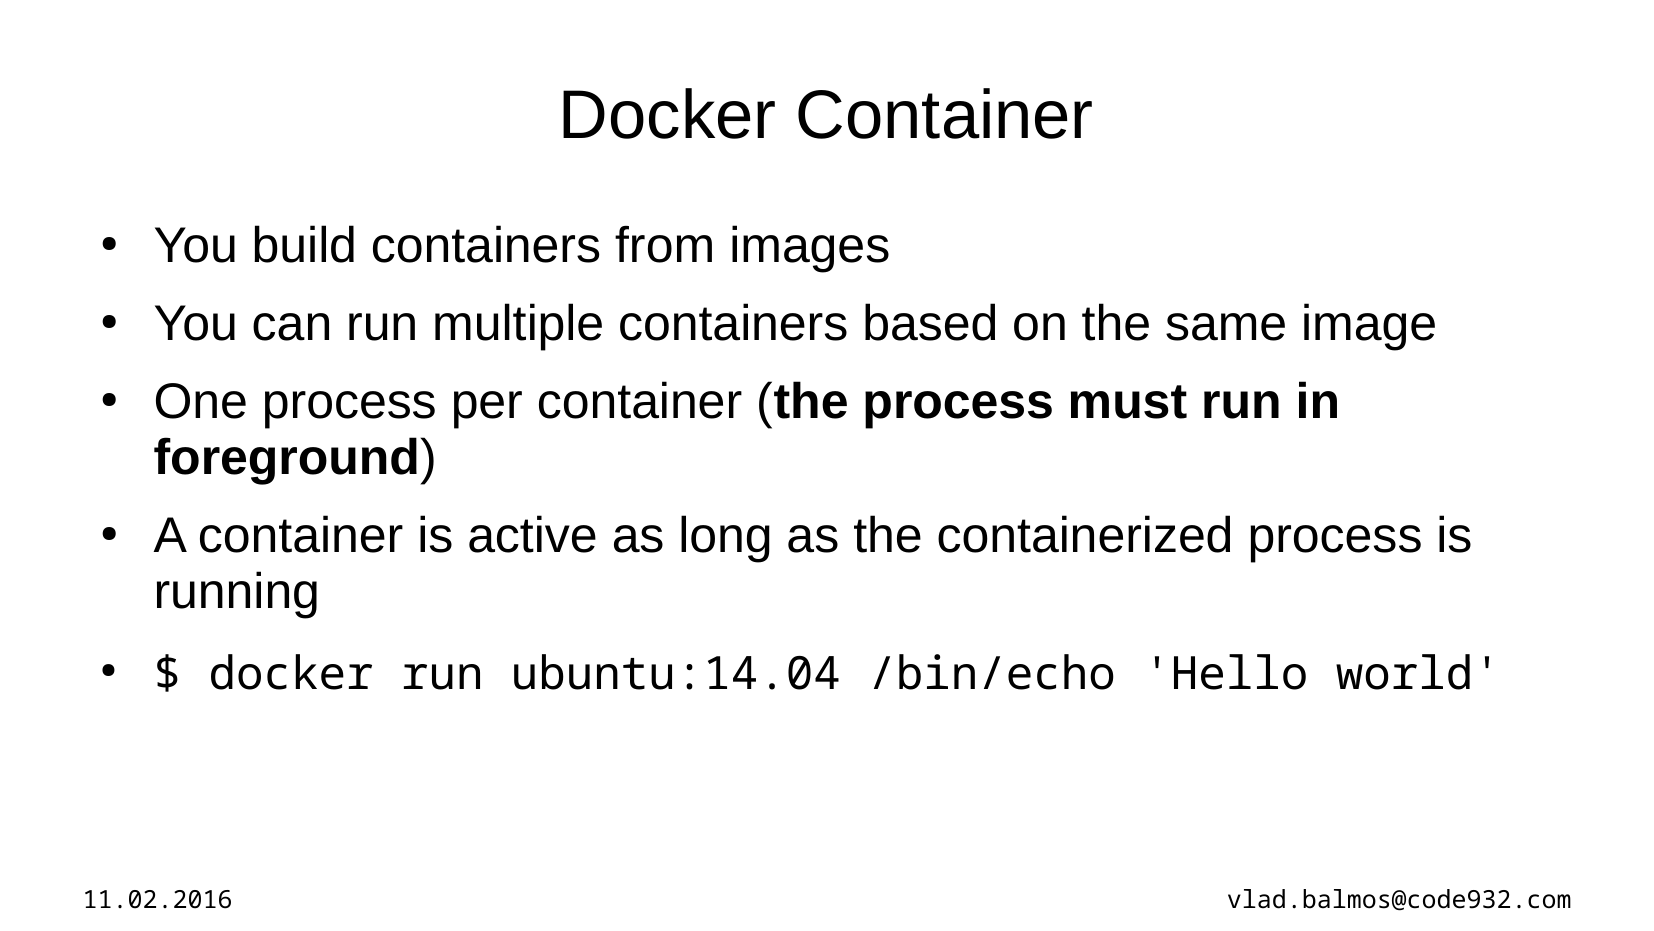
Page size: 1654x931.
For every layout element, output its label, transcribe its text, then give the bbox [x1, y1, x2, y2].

title Docker Container [82, 37, 1571, 193]
list You build containers from images You can run multiple containers based on the same image One process per container (the process must run in foreground) A container is active as long as the containerized process is running $ docker run ubuntu:14.04 /bin/echo 'Hello world' [82, 217, 1571, 758]
